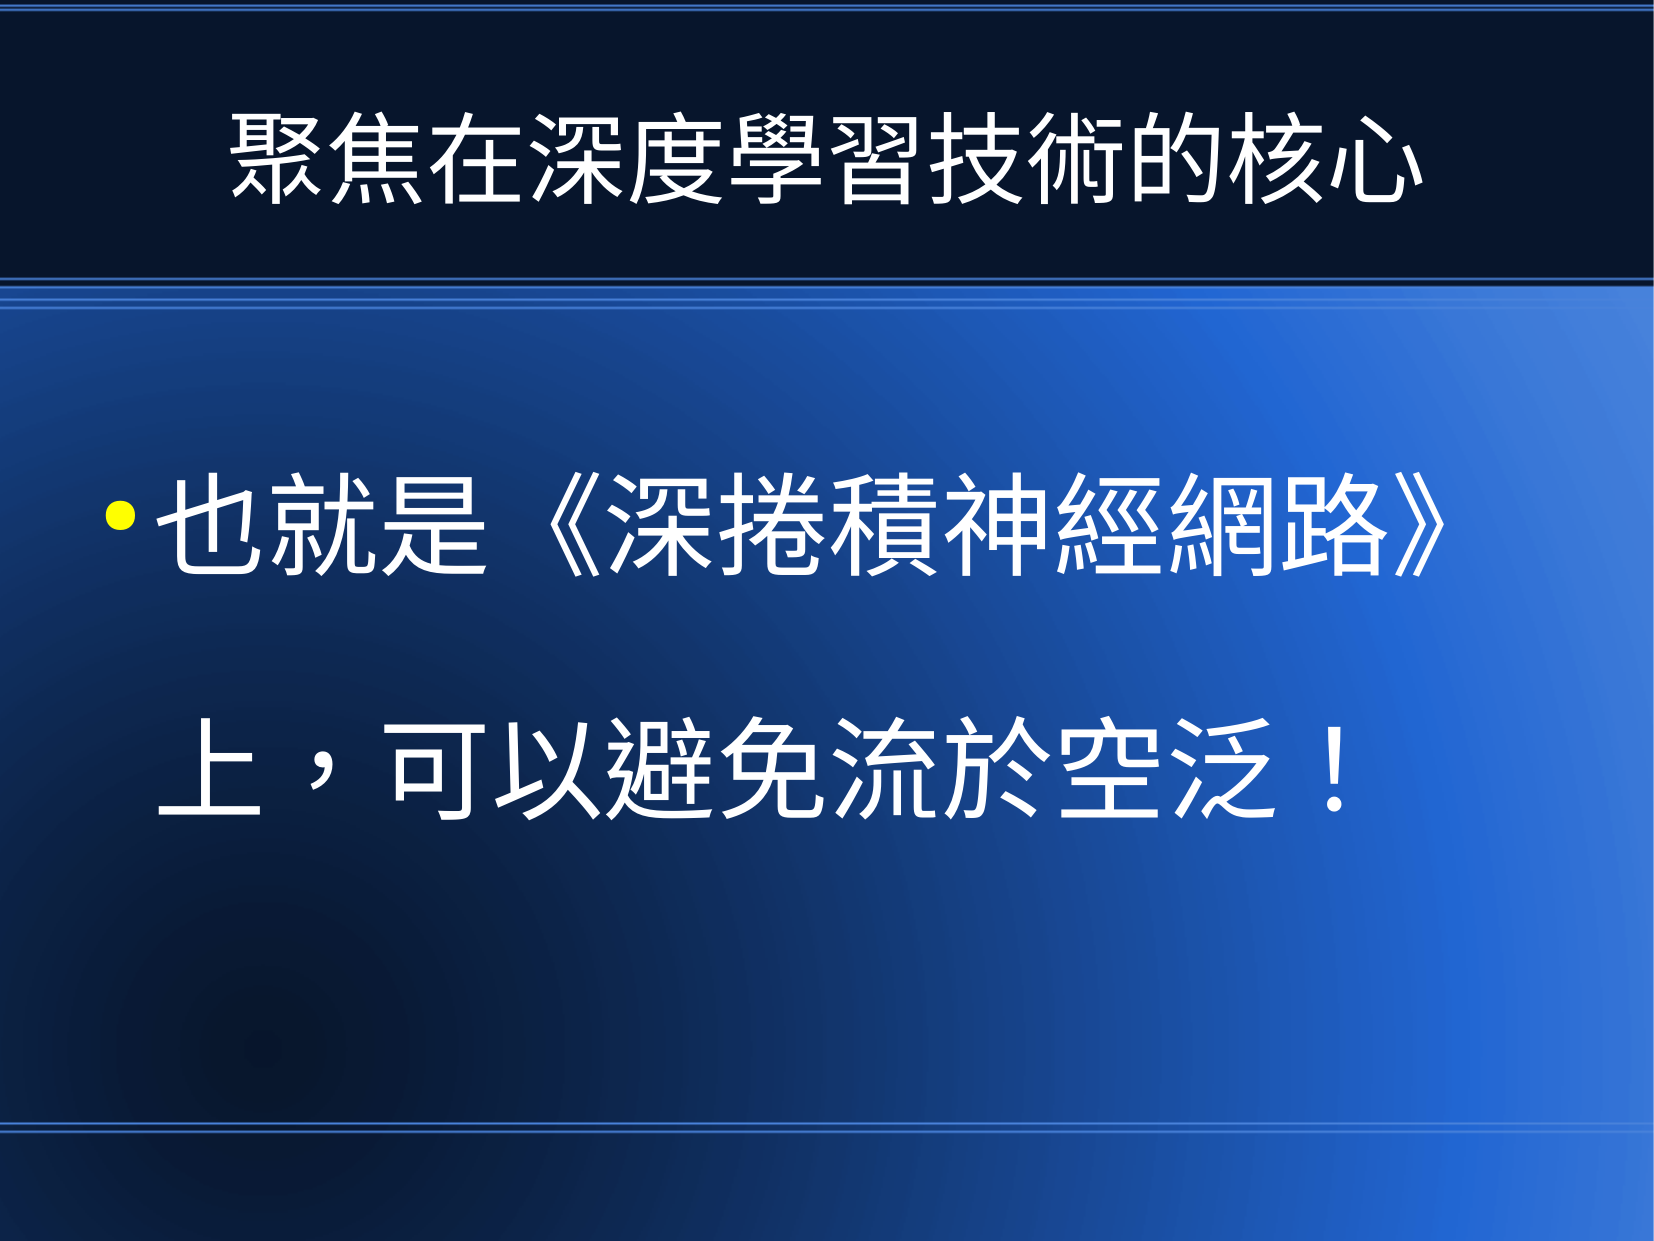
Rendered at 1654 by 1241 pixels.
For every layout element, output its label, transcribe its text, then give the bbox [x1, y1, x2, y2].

title 聚焦在深度學習技術的核心 [82, 49, 1571, 257]
picture [0, 0, 1654, 1241]
list 也就是《深捲積神經網路》上，可以避免流於空泛！ [82, 355, 1571, 1241]
